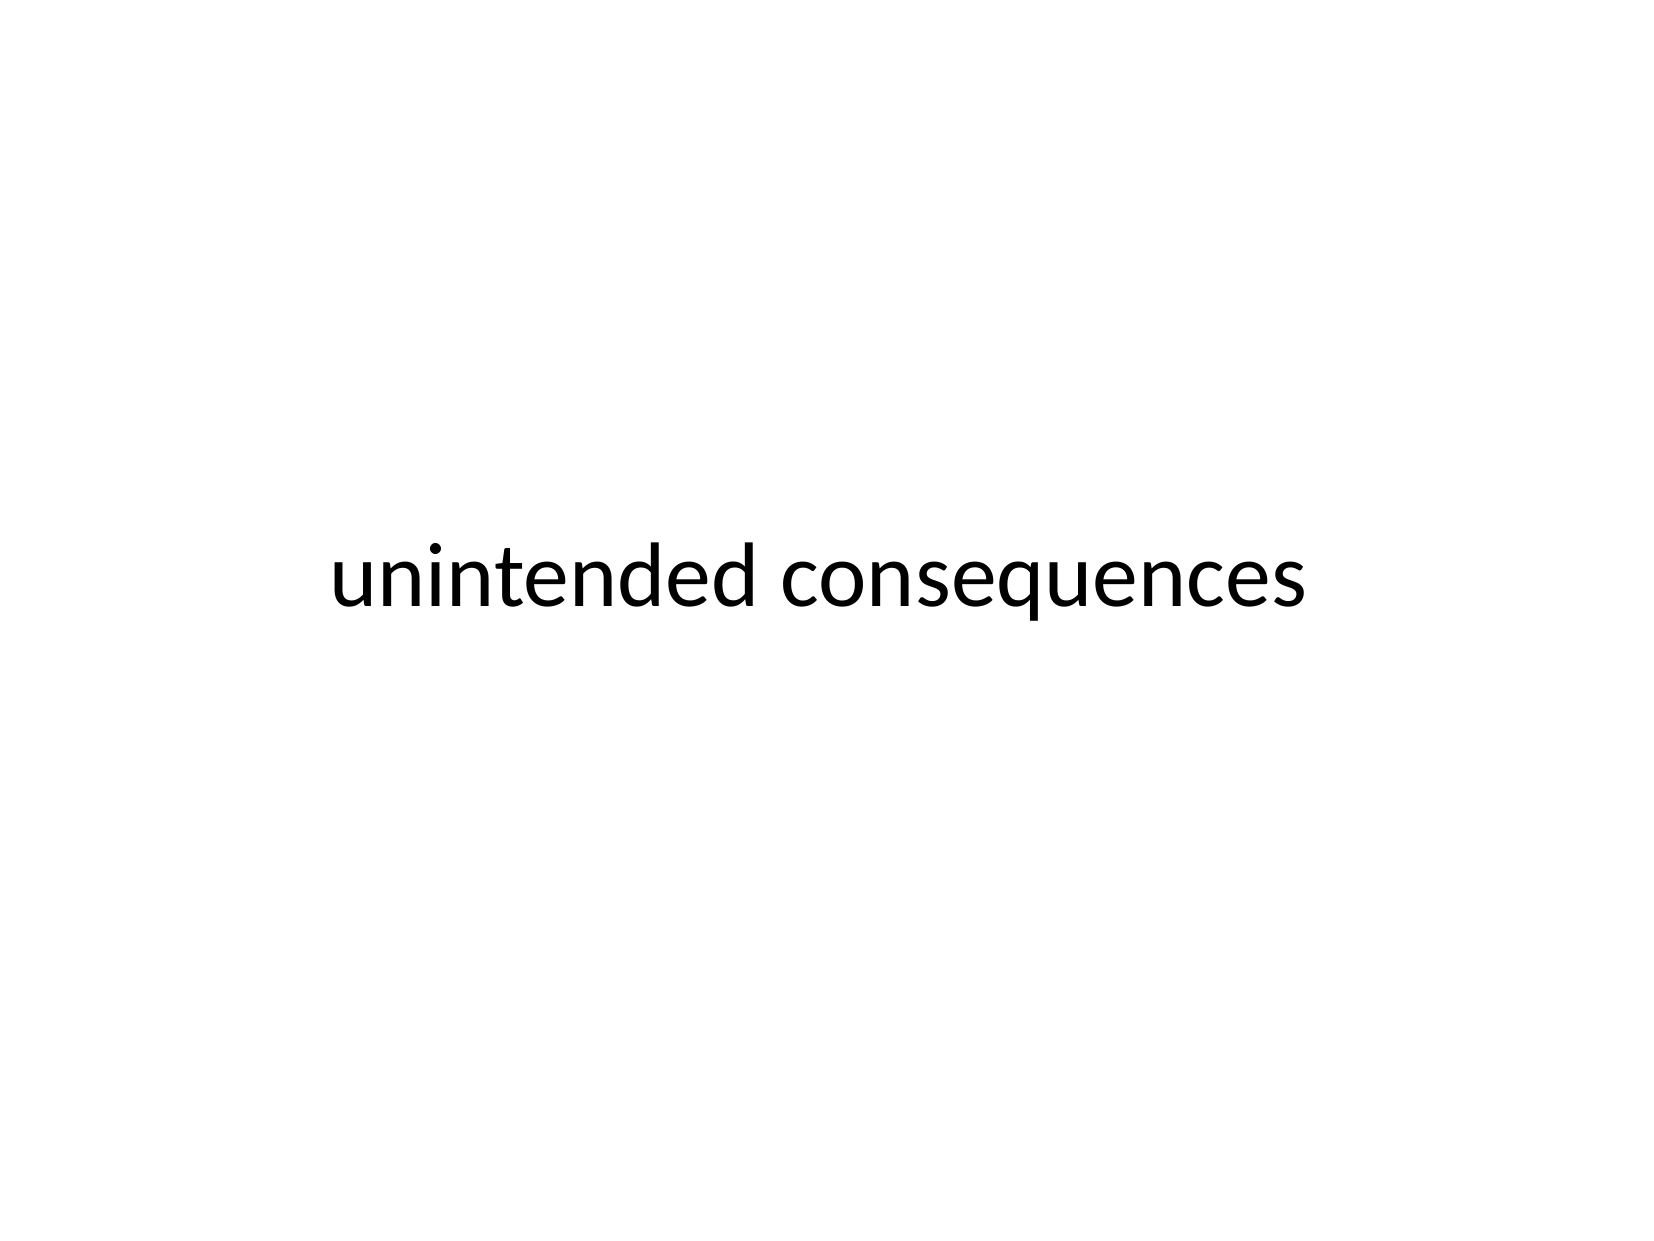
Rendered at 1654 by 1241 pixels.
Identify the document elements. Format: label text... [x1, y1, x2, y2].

title unintended consequences [75, 480, 1564, 688]
